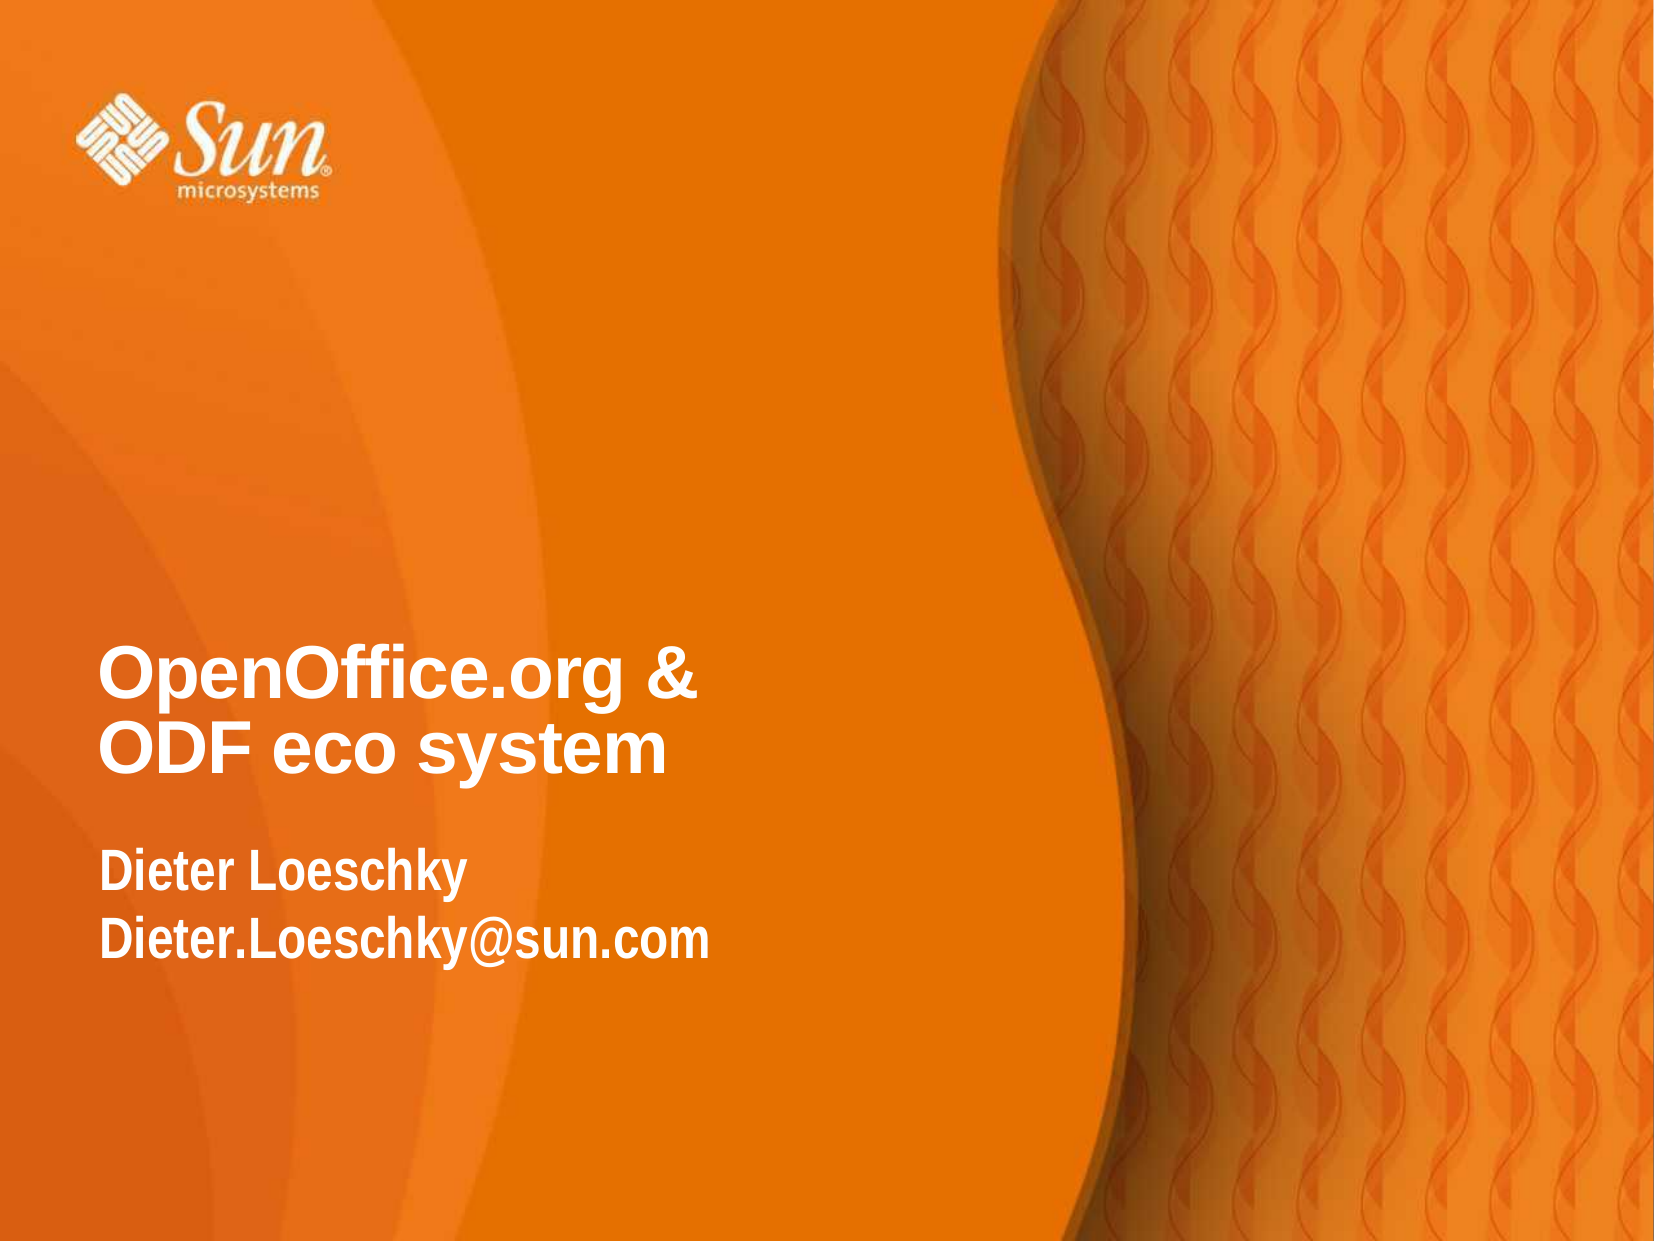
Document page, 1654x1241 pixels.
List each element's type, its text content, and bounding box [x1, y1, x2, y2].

list Dieter Loeschky Dieter.Loeschky@sun.com [99, 844, 1191, 1047]
title OpenOffice.org & ODF eco system [97, 581, 1001, 790]
picture [0, 0, 1654, 1241]
